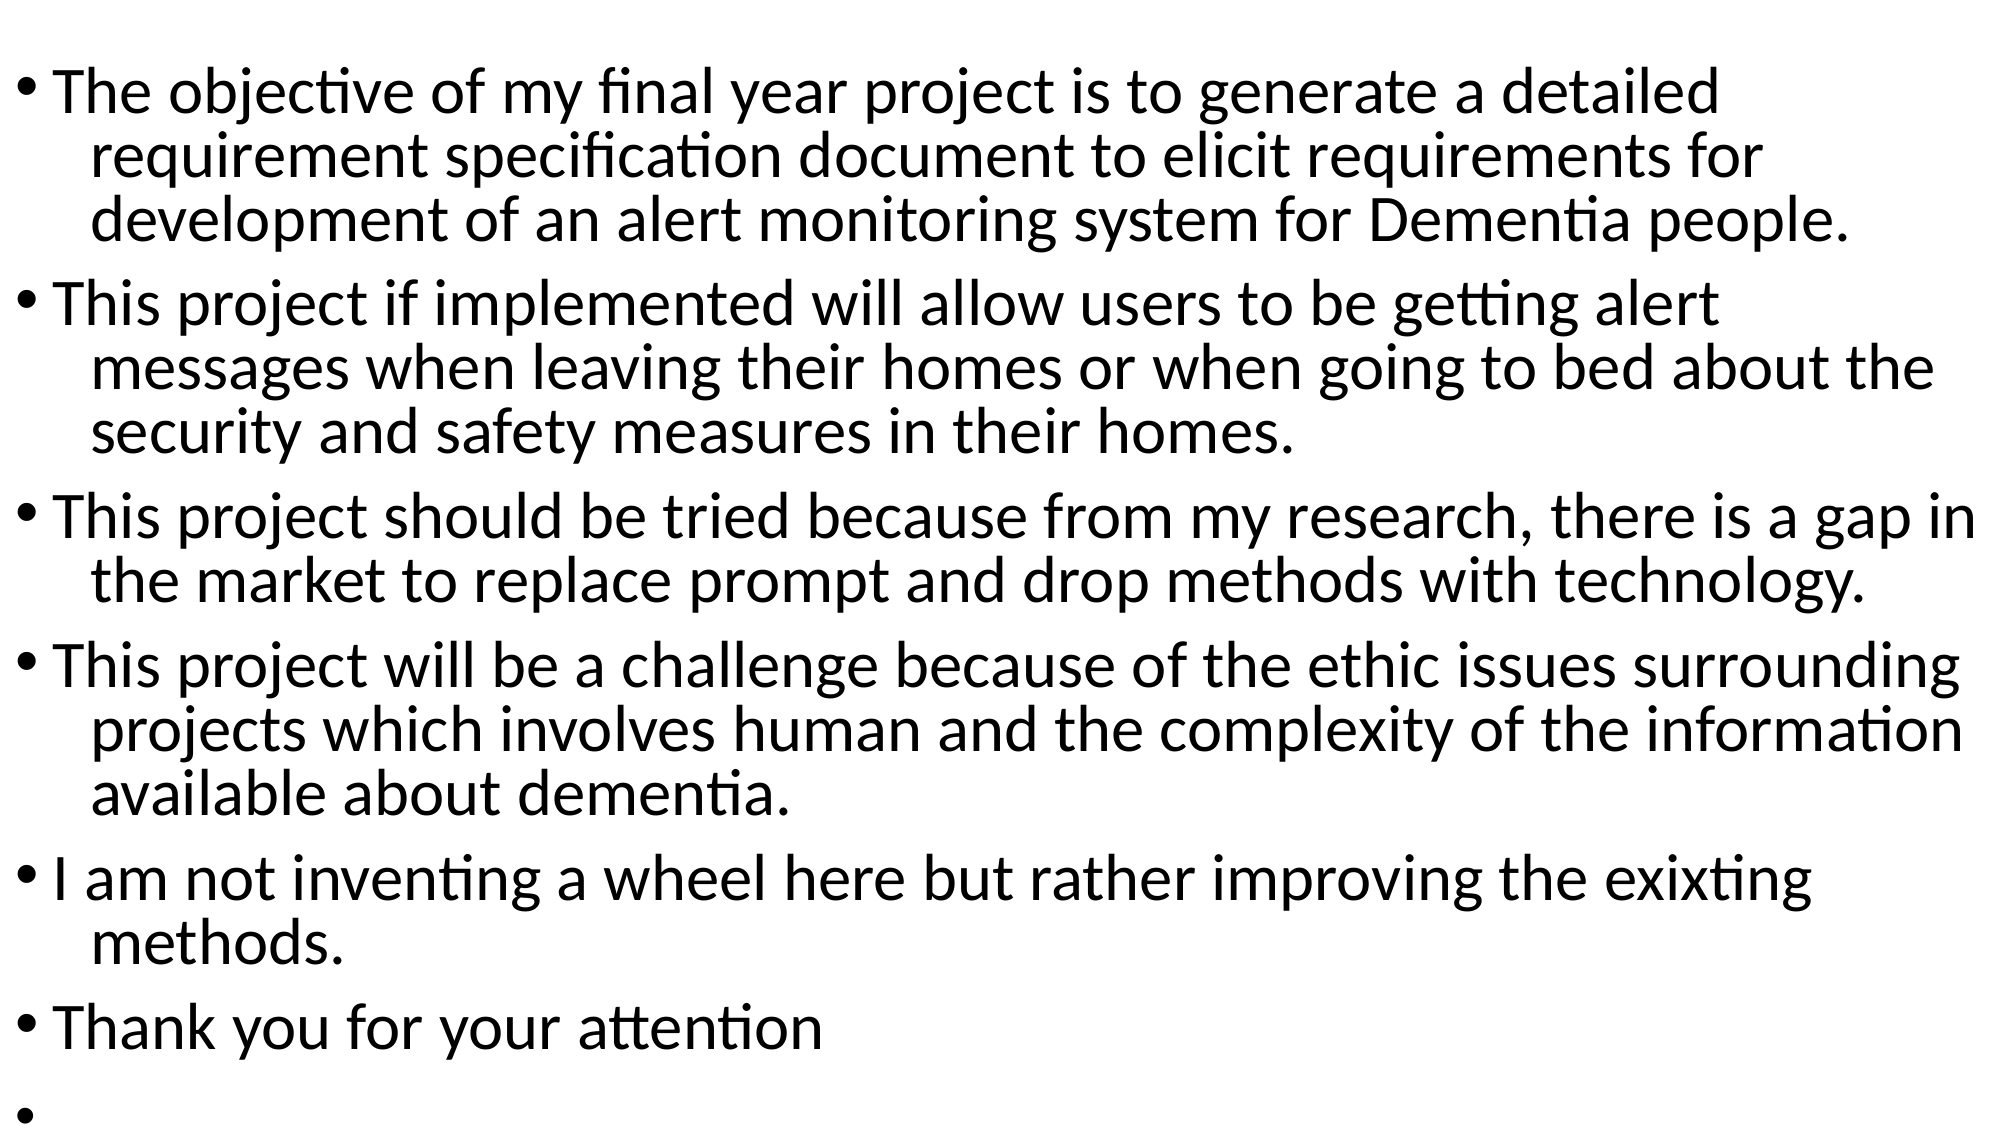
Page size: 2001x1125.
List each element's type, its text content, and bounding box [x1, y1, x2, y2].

list The objective of my final year project is to generate a detailed requirement specification document to elicit requirements for development of an alert monitoring system for Dementia people. This project if implemented will allow users to be getting alert messages when leaving their homes or when going to bed about the security and safety measures in their homes. This project should be tried because from my research, there is a gap in the market to replace prompt and drop methods with technology. This project will be a challenge because of the ethic issues surrounding projects which involves human and the complexity of the information available about dementia. I am not inventing a wheel here but rather improving the exixting methods. Thank you for your attention [0, 54, 2000, 1125]
